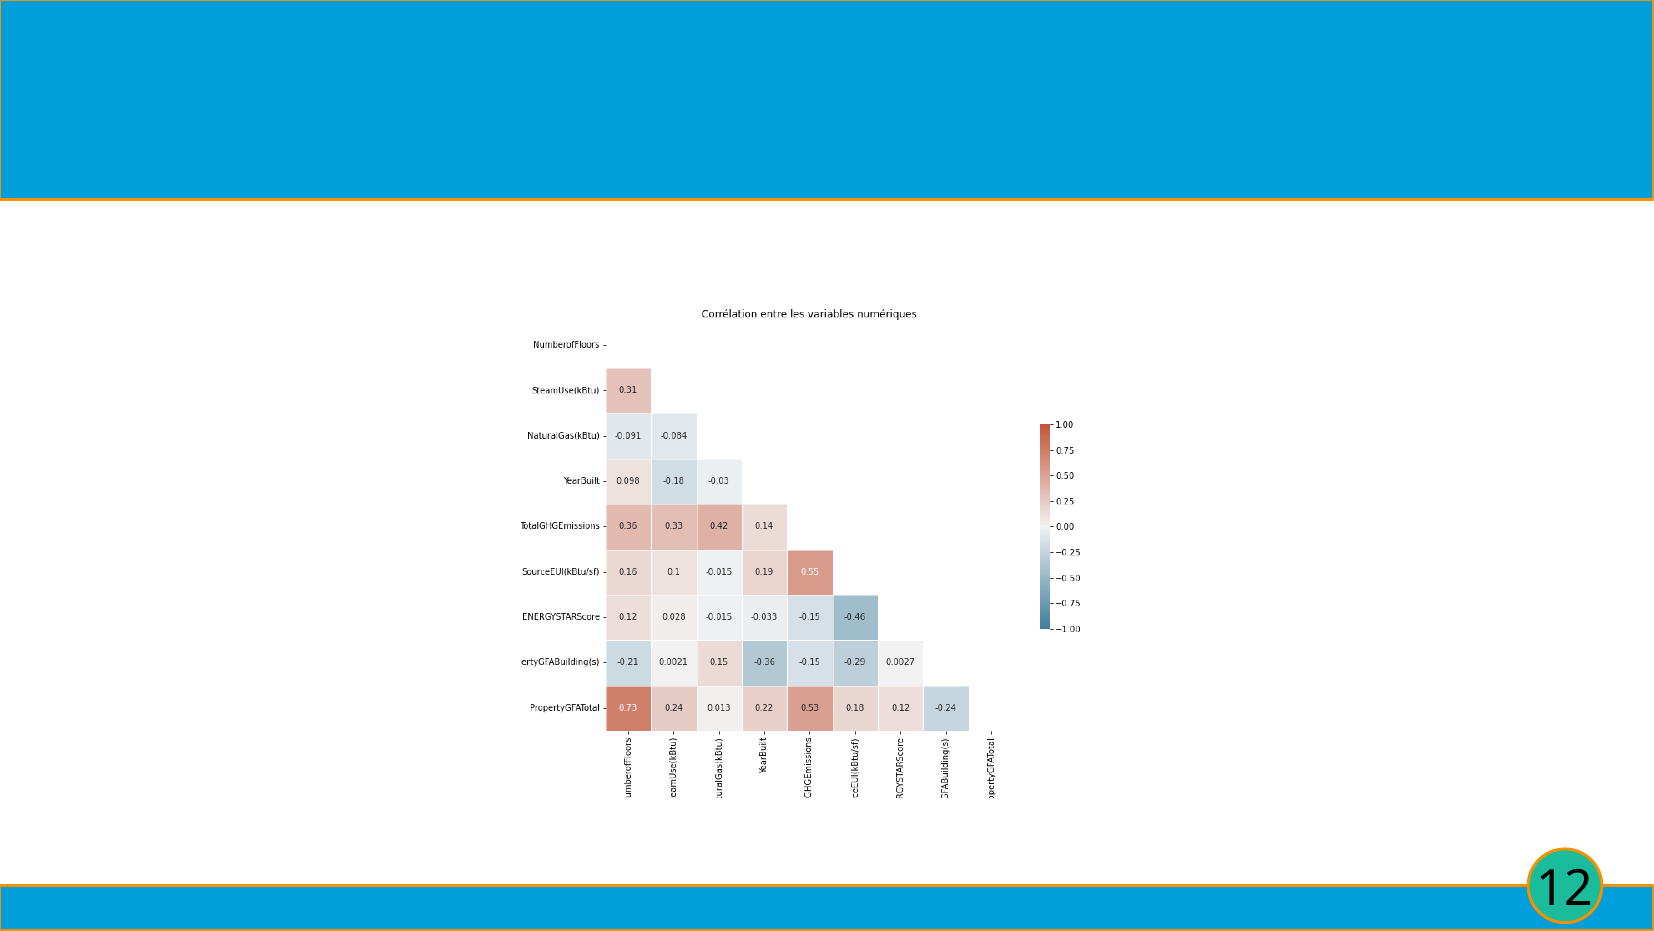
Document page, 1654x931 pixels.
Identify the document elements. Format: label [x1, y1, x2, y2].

picture [521, 257, 1182, 798]
